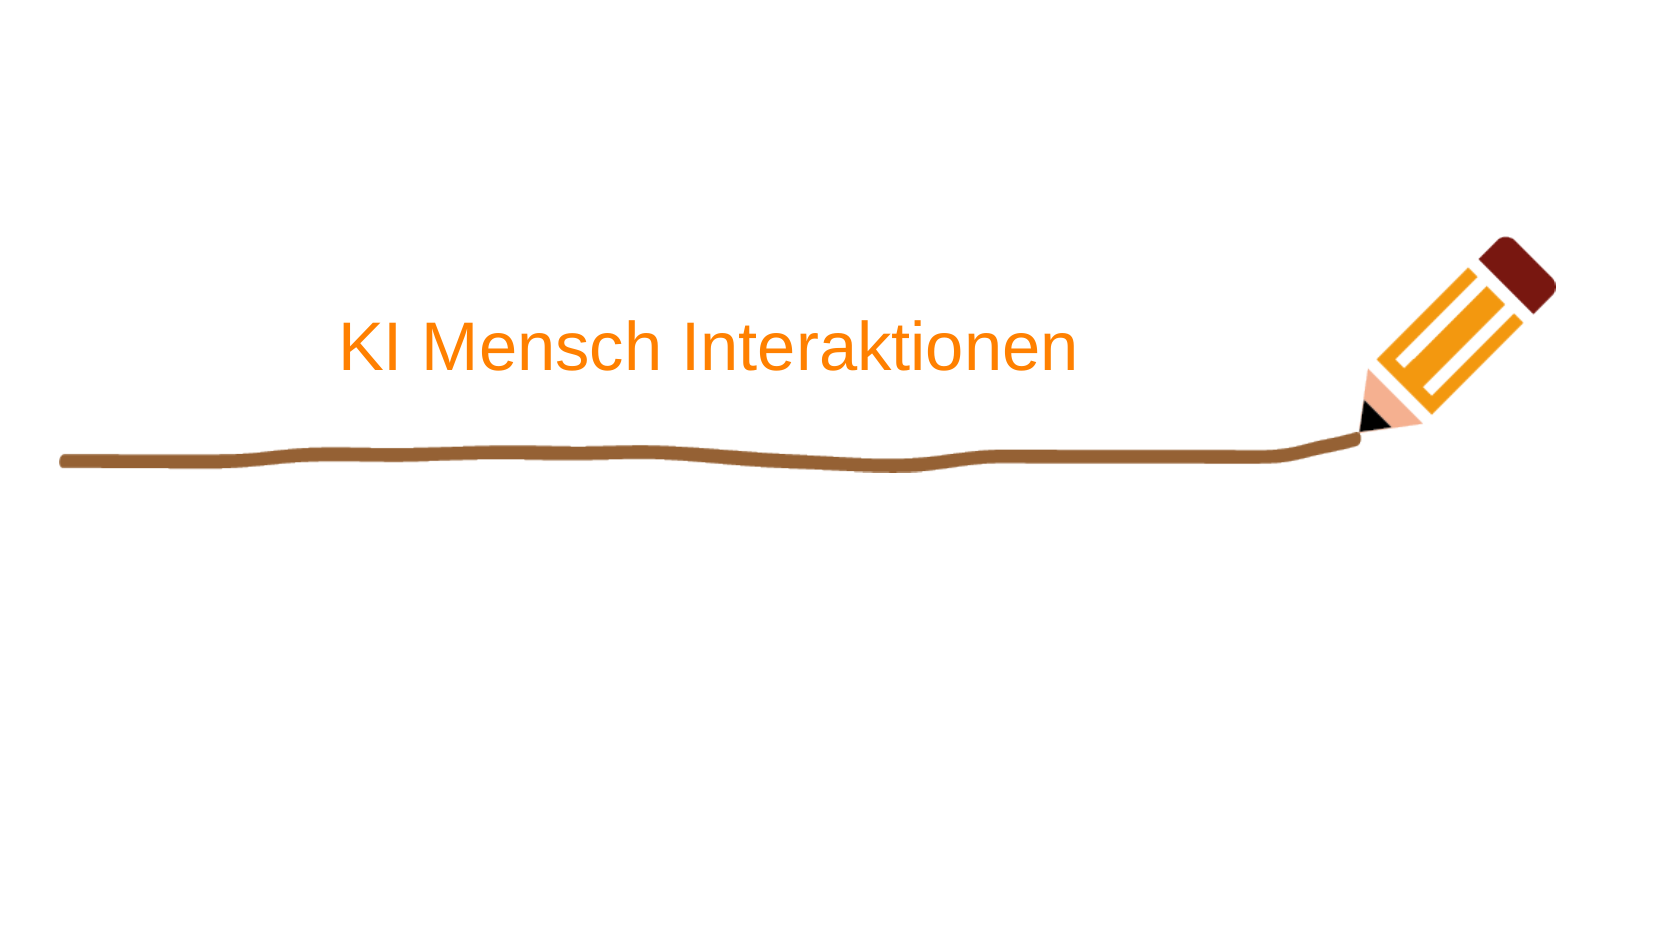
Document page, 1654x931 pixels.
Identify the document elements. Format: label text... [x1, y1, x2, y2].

title KI Mensch Interaktionen [88, 265, 1329, 429]
picture [59, 236, 1556, 473]
